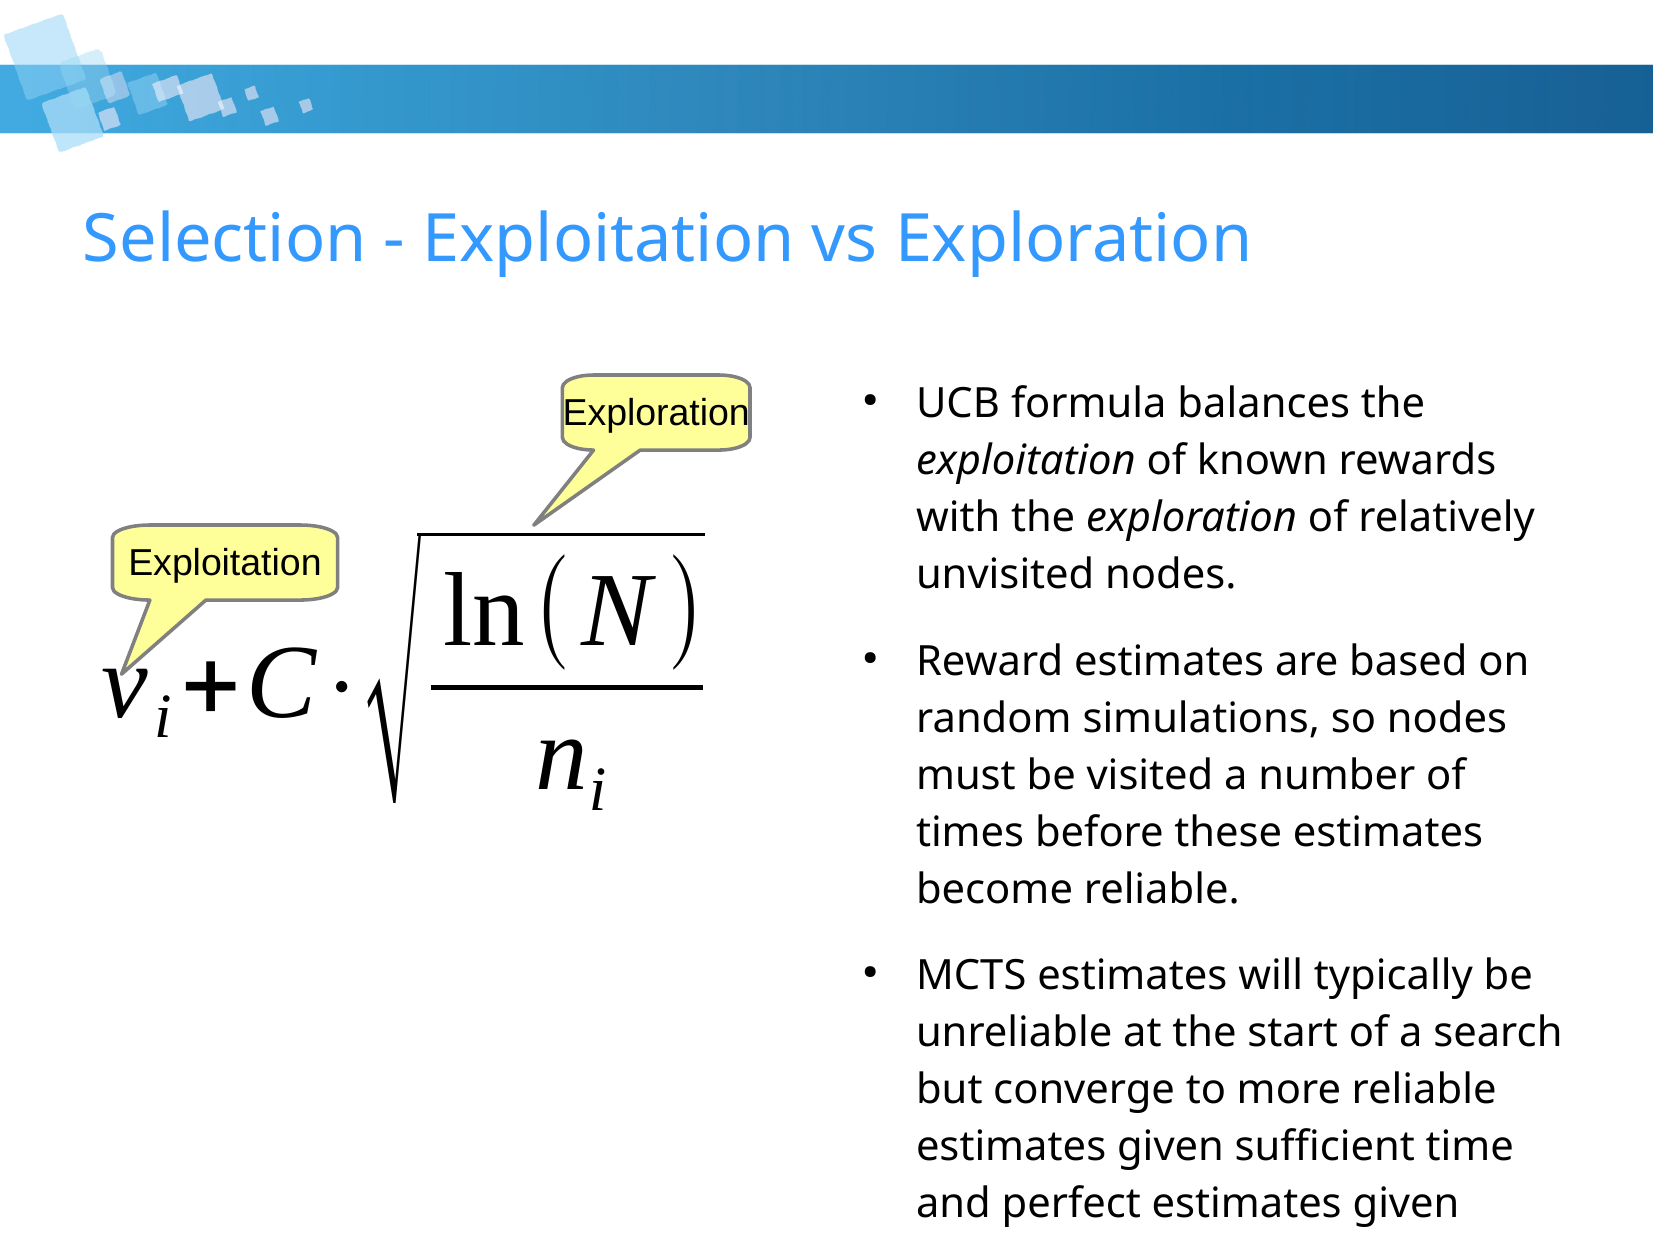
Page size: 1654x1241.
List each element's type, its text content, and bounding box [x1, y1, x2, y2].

text_box Exploration [533, 375, 751, 526]
picture [0, 0, 1653, 1238]
text_box Exploitation [112, 525, 338, 675]
list UCB formula balances the exploitation of known rewards with the exploration of relatively unvisited nodes. Reward estimates are based on random simulations, so nodes must be visited a number of times before these estimates become reliable. MCTS estimates will typically be unreliable at the start of a search but converge to more reliable estimates given sufficient time and perfect estimates given infinite time. [845, 372, 1572, 1115]
chart [75, 526, 736, 826]
title Selection - Exploitation vs Exploration [82, 132, 1571, 340]
